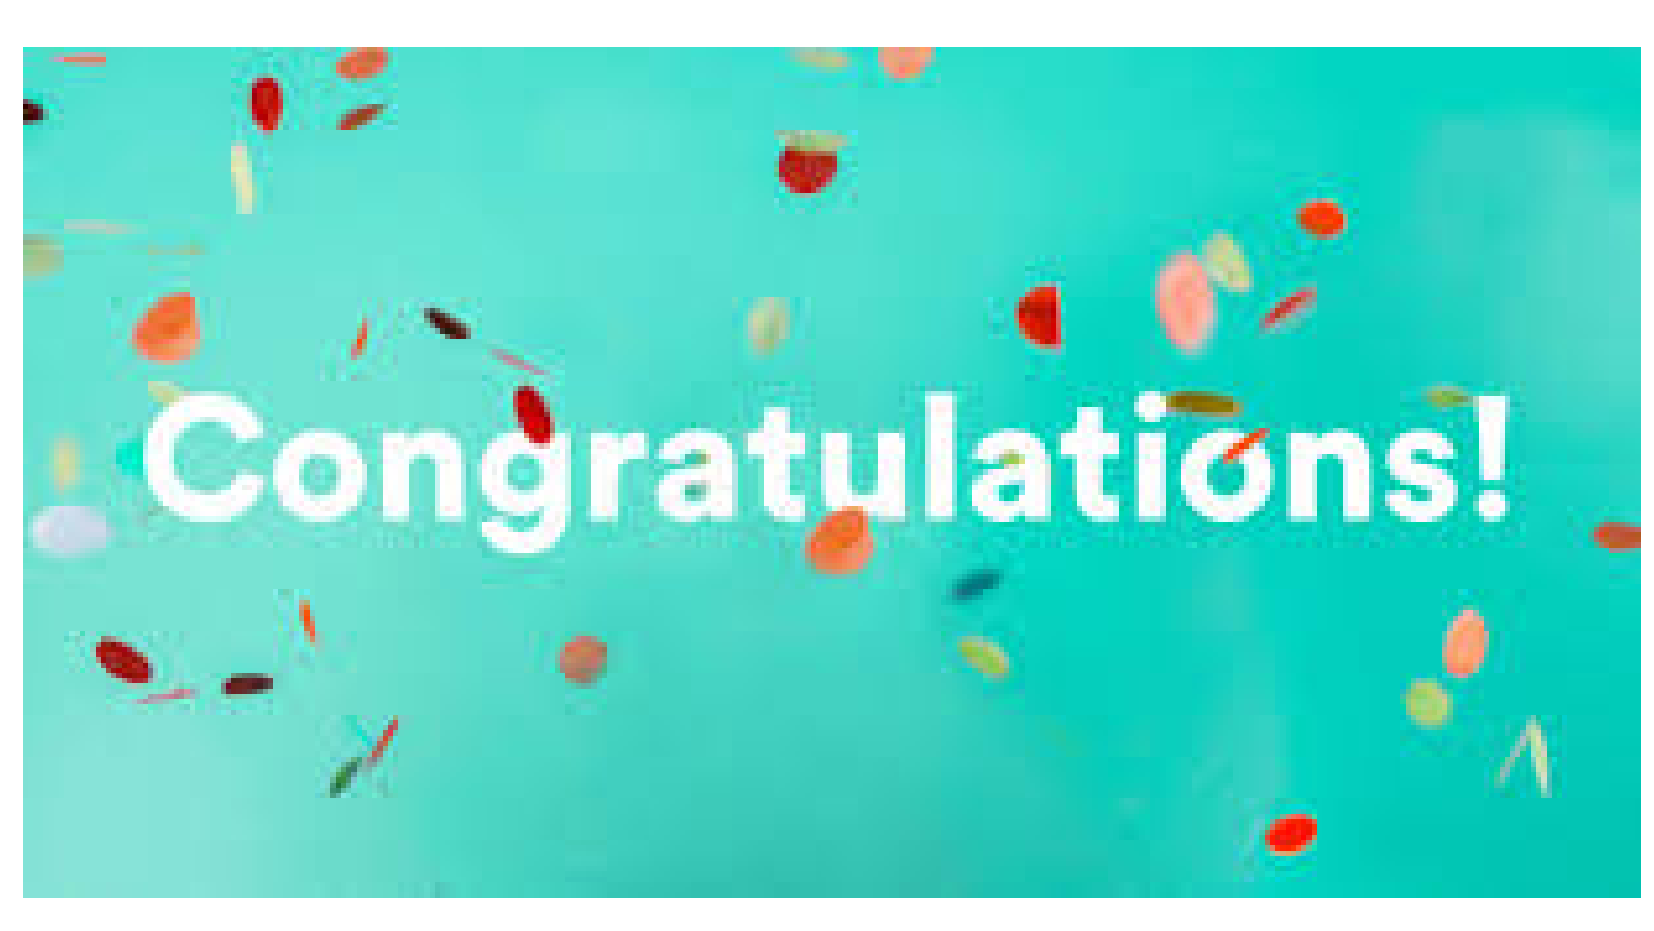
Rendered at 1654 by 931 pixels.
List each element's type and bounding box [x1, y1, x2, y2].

picture [23, 47, 1641, 898]
